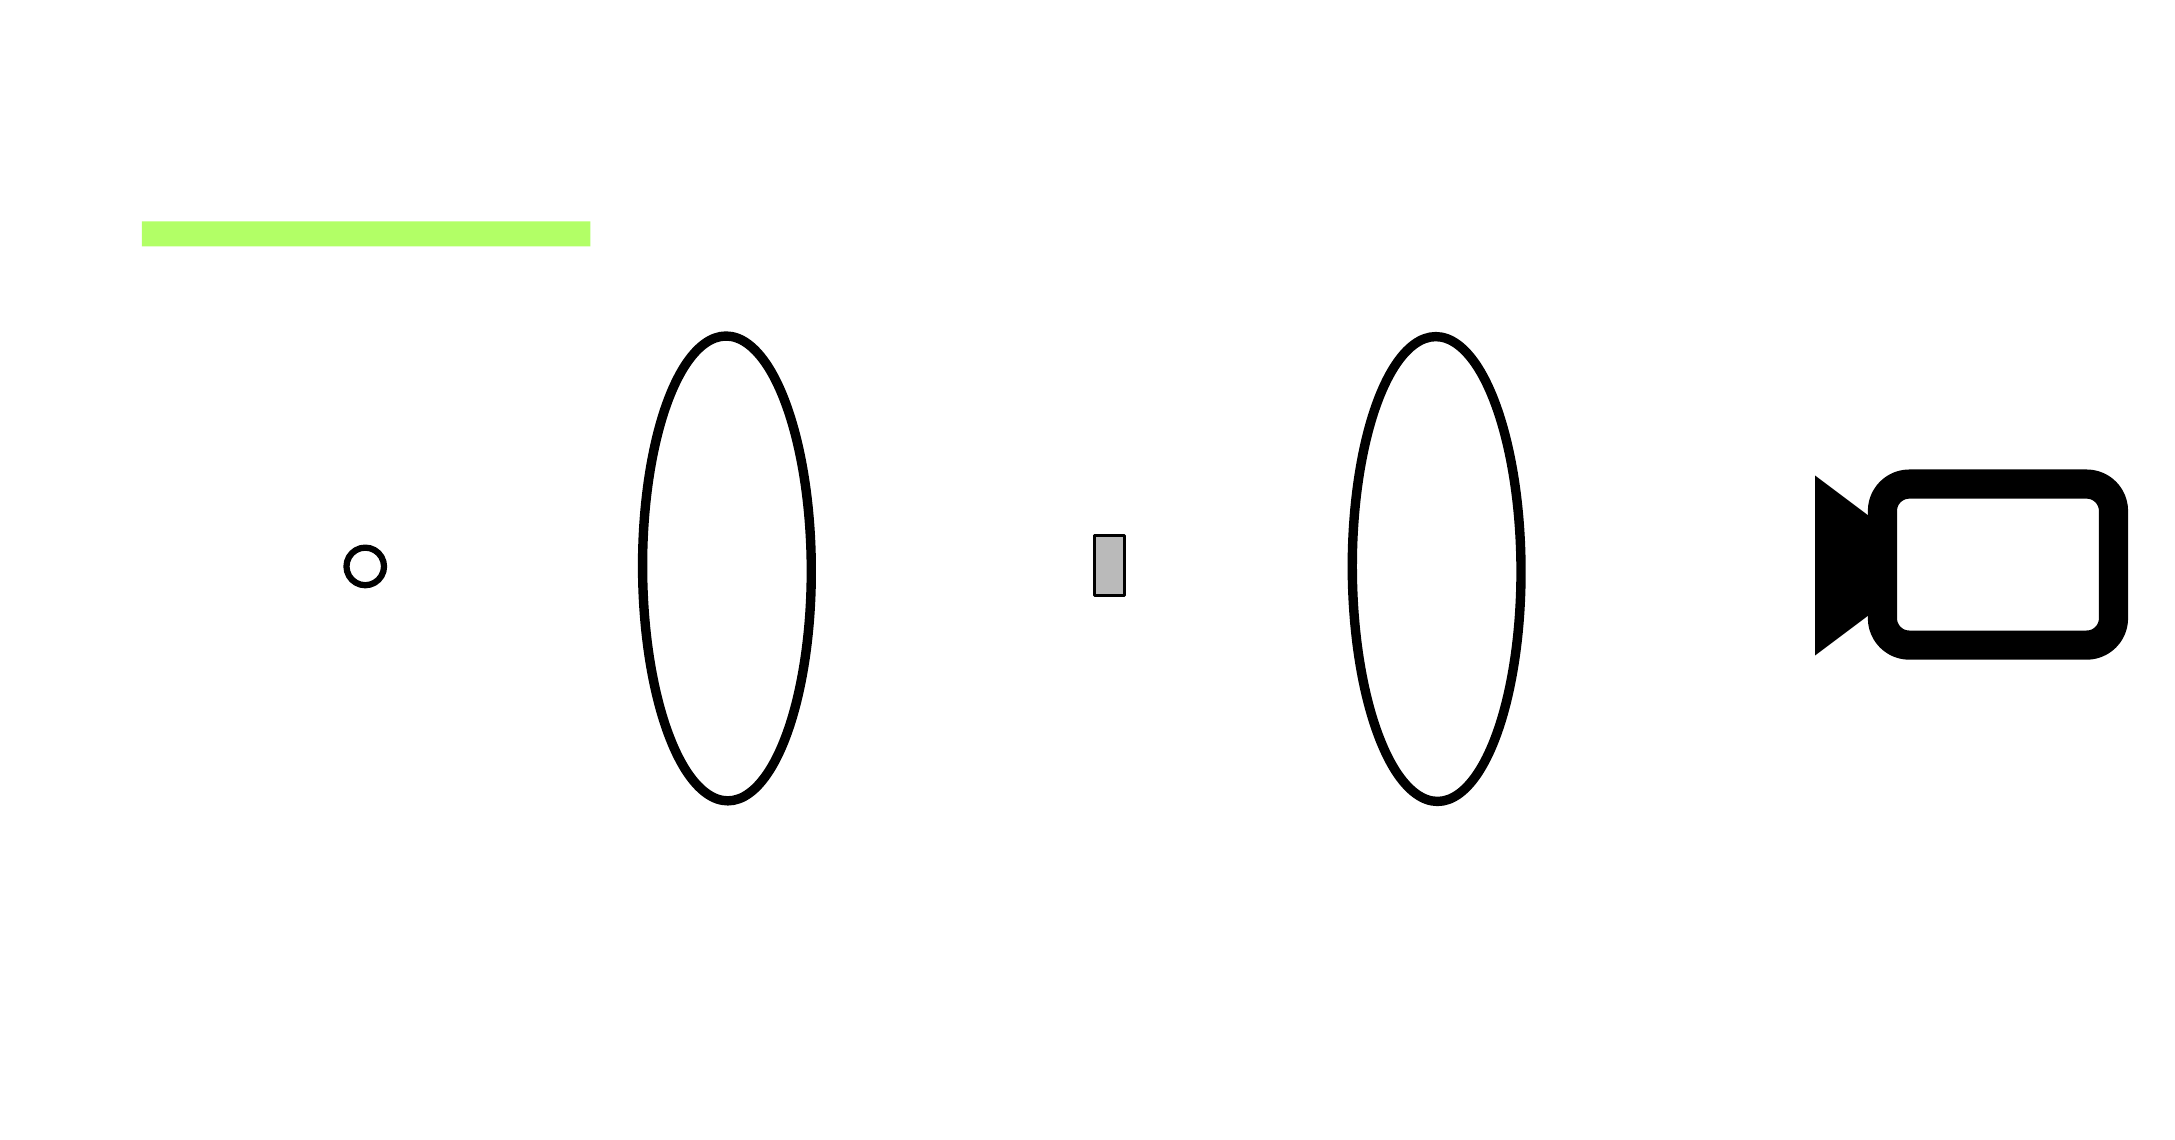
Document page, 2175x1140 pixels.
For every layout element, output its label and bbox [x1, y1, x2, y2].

text_box [642, 336, 812, 801]
text_box [1352, 336, 1522, 802]
text_box [1882, 484, 2114, 646]
text_box [1815, 475, 1876, 656]
text_box [1094, 535, 1125, 596]
